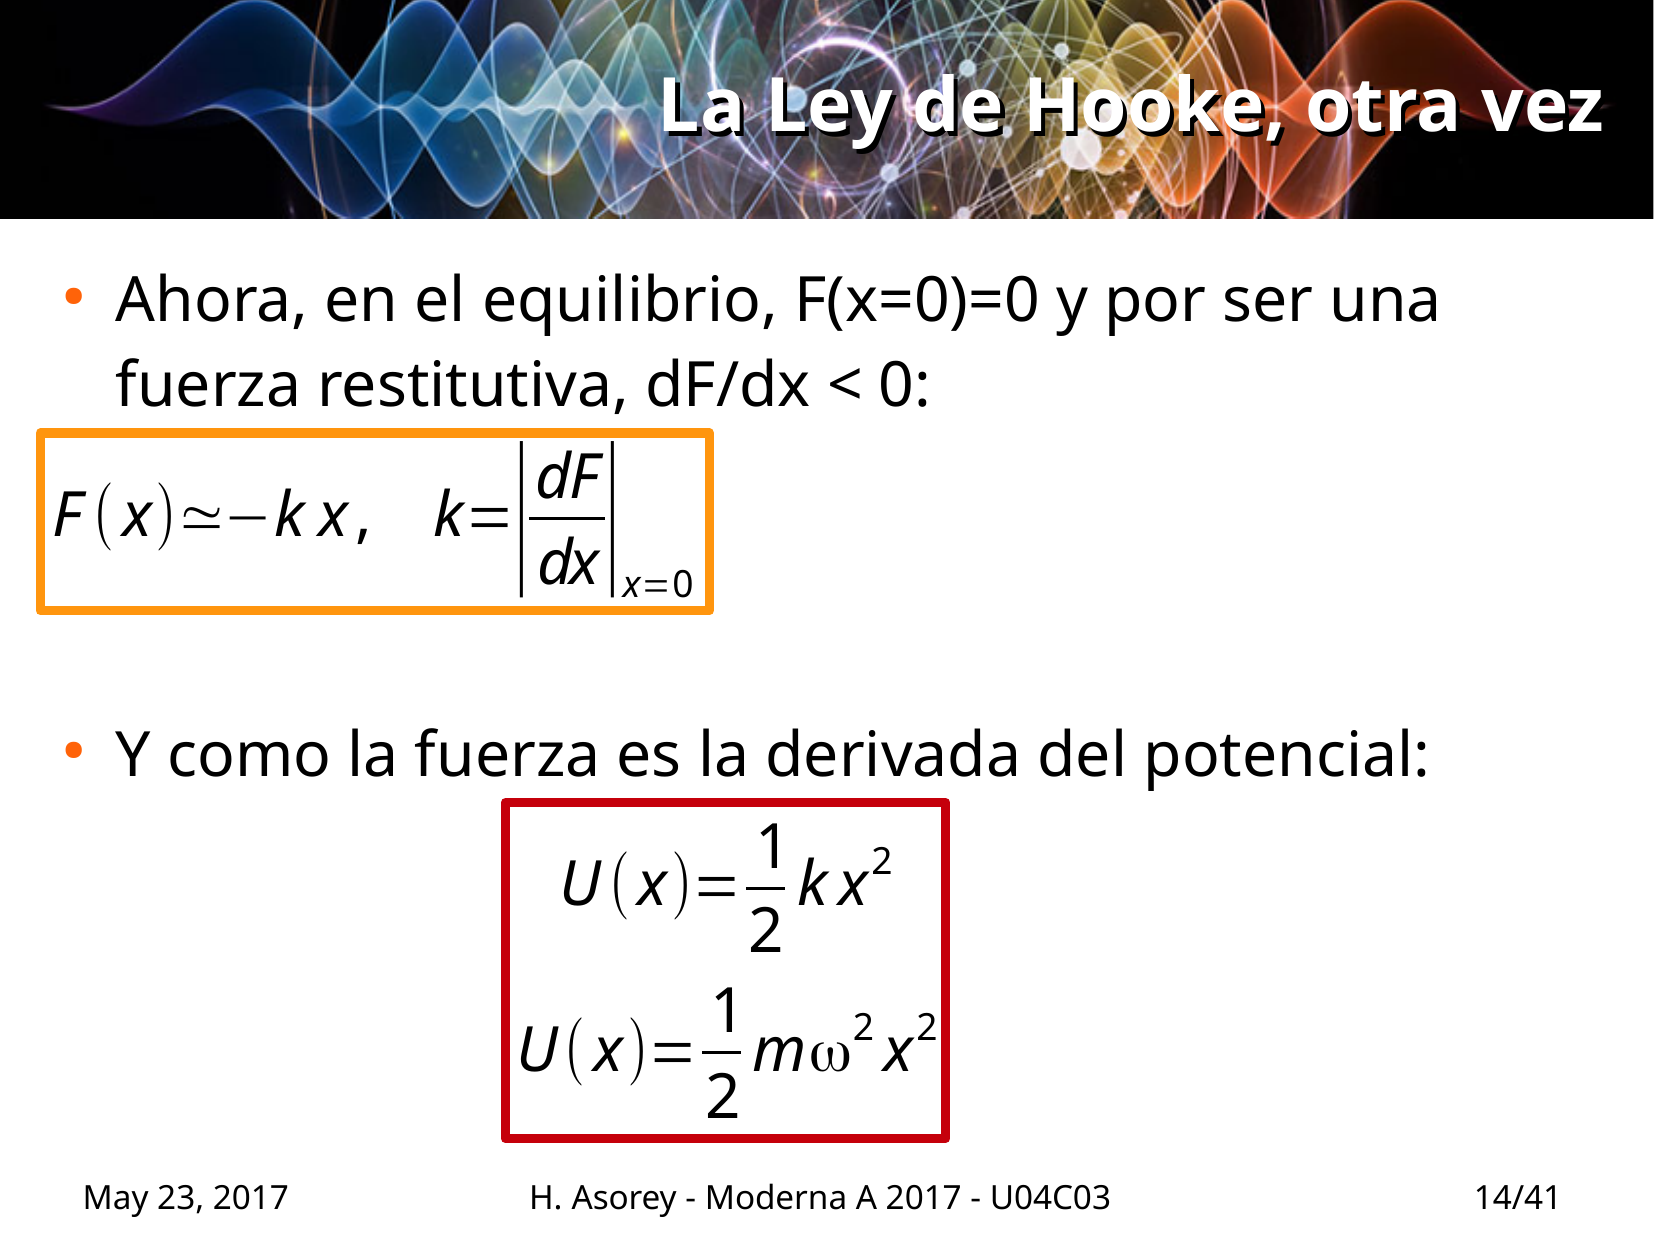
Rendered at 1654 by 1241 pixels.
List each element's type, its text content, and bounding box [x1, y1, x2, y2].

title La Ley de Hooke, otra vez [45, 15, 1606, 191]
picture [0, 0, 1654, 219]
chart [510, 807, 942, 1134]
list Ahora, en el equilibrio, F(x=0)=0 y por ser una fuerza restitutiva, dF/dx < 0: Y como la fuerza es la derivada del potencial: [45, 255, 1606, 1156]
chart [45, 437, 705, 606]
